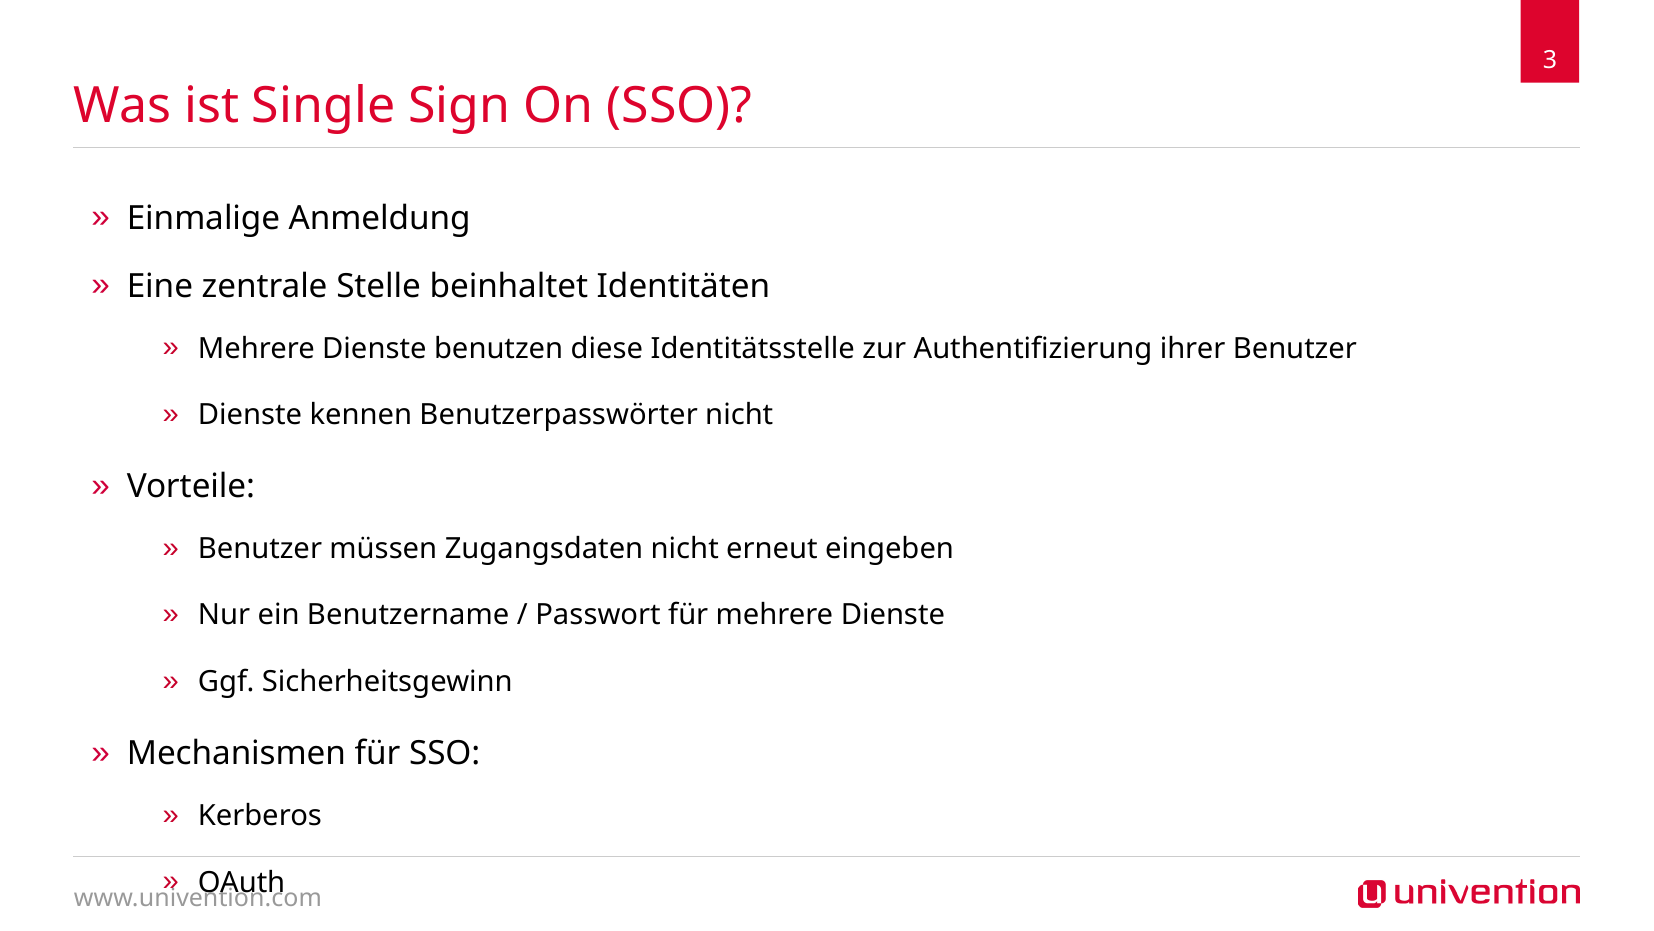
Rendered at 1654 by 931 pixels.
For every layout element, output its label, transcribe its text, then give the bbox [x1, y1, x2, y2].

title Was ist Single Sign On (SSO)? [73, 59, 1580, 148]
picture [1358, 879, 1580, 908]
list Einmalige Anmeldung Eine zentrale Stelle beinhaltet Identitäten Mehrere Dienste benutzen diese Identitätsstelle zur Authentifizierung ihrer Benutzer Dienste kennen Benutzerpasswörter nicht Vorteile: Benutzer müssen Zugangsdaten nicht erneut eingeben Nur ein Benutzername / Passwort für mehrere Dienste Ggf. Sicherheitsgewinn Mechanismen für SSO: Kerberos OAuth SAML [73, 171, 1580, 762]
